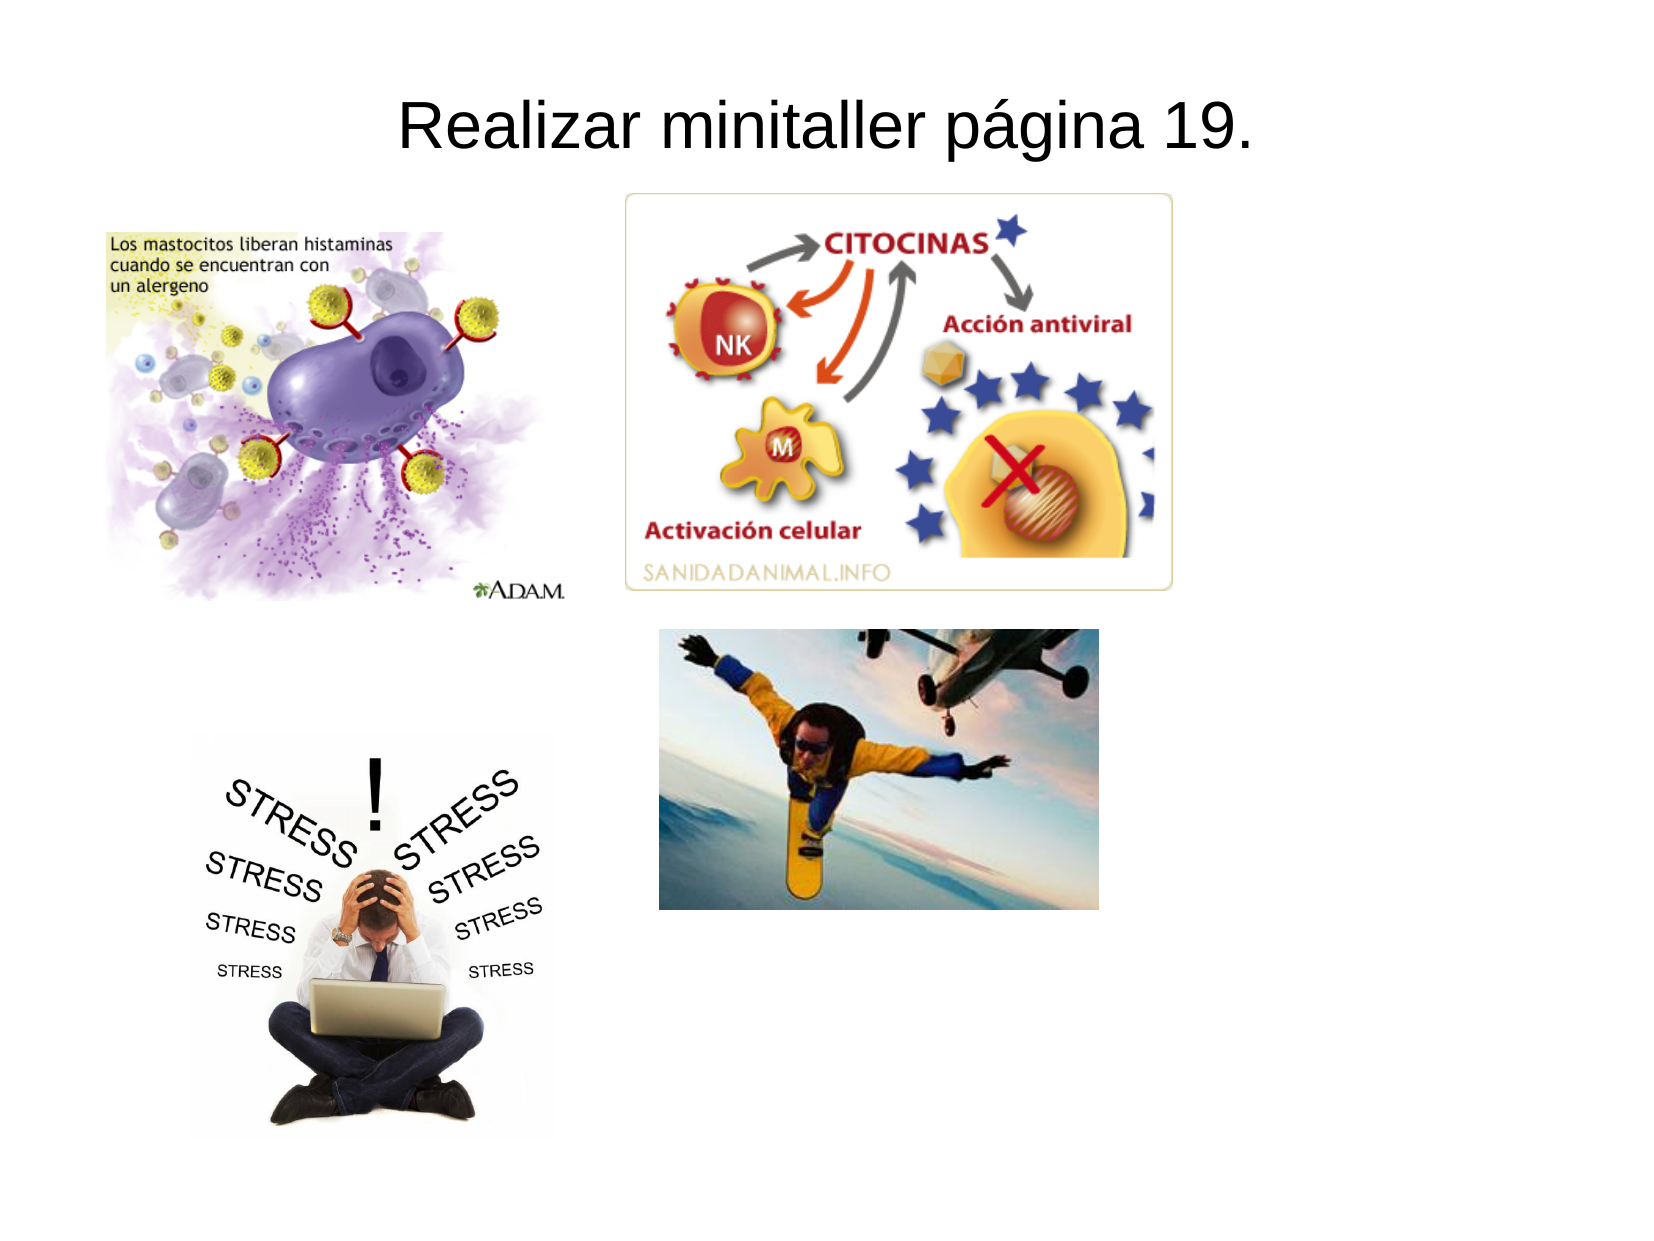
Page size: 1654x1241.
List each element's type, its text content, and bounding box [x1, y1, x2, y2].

picture [106, 232, 567, 601]
picture [188, 733, 556, 1138]
subtitle Realizar minitaller página 19. [82, 49, 1571, 201]
picture [625, 193, 1173, 591]
picture [659, 629, 1099, 910]
